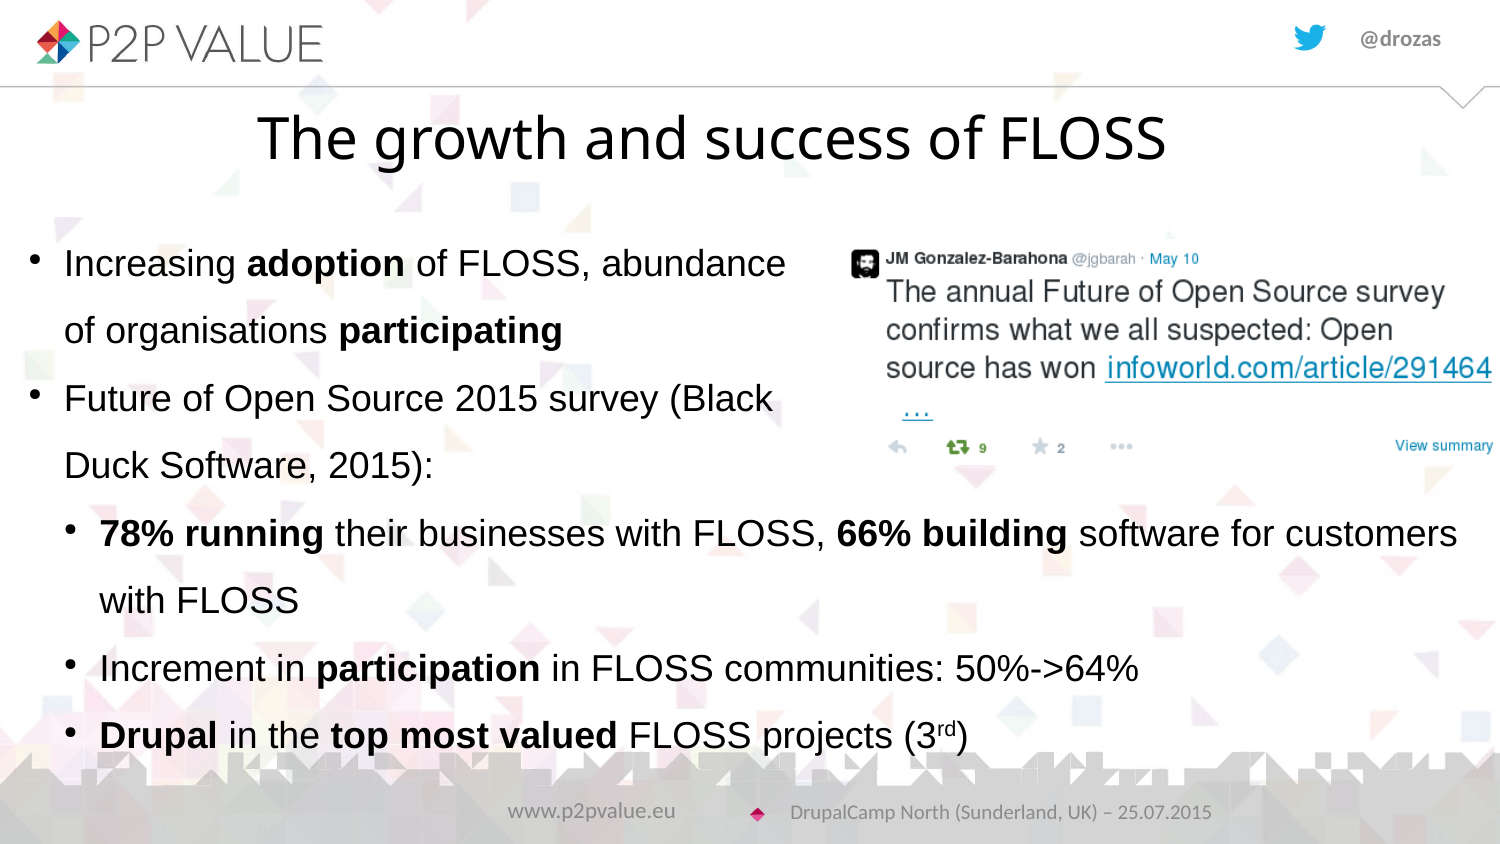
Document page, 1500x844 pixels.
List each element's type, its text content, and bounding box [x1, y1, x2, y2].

text_box @drozas [1333, 15, 1455, 60]
text_box www.p2pvalue.eu [501, 789, 720, 829]
title The growth and success of FLOSS [60, 92, 1366, 181]
subtitle Increasing adoption of FLOSS, abundance of organisations participating Future of Open Source 2015 survey (Black Duck Software, 2015): 78% running their businesses with FLOSS, 66% building software for customers with FLOSS Increment in participation in FLOSS communities: 50%->64% Drupal in the top most valued FLOSS projects (3rd) [15, 209, 1496, 844]
picture [0, 0, 1500, 844]
text_box DrupalCamp North (Sunderland, UK) – 25.07.2015 [777, 788, 1470, 834]
